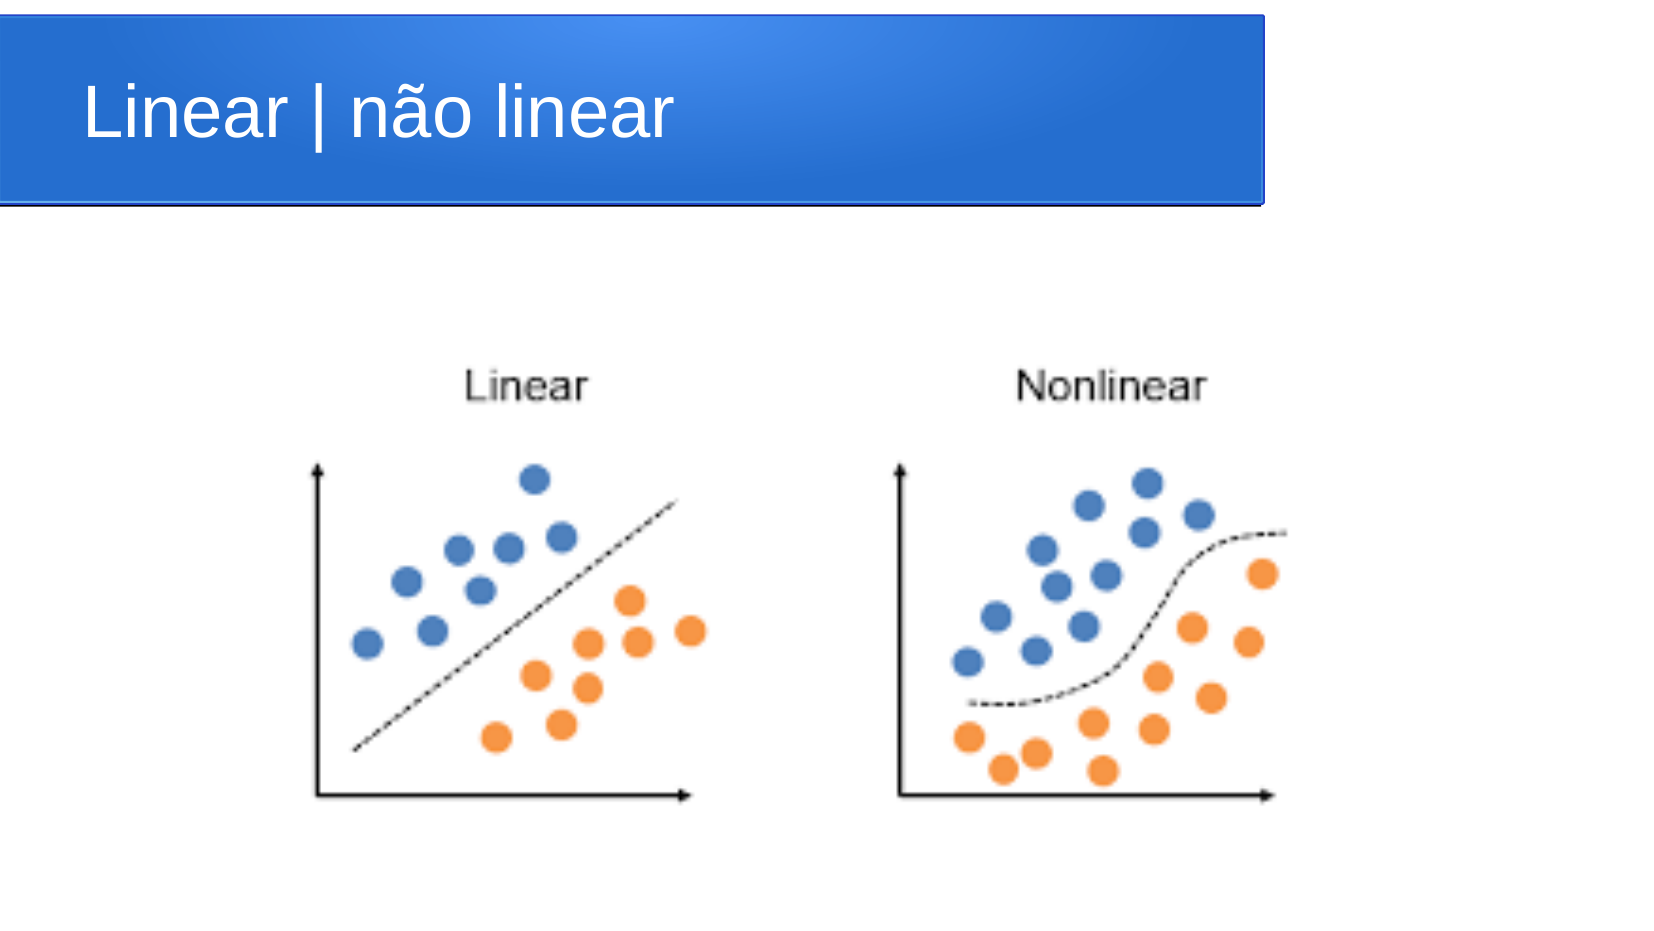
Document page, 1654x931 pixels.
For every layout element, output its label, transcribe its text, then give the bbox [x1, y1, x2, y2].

title Linear | não linear [82, 35, 1235, 189]
picture [200, 288, 1428, 875]
